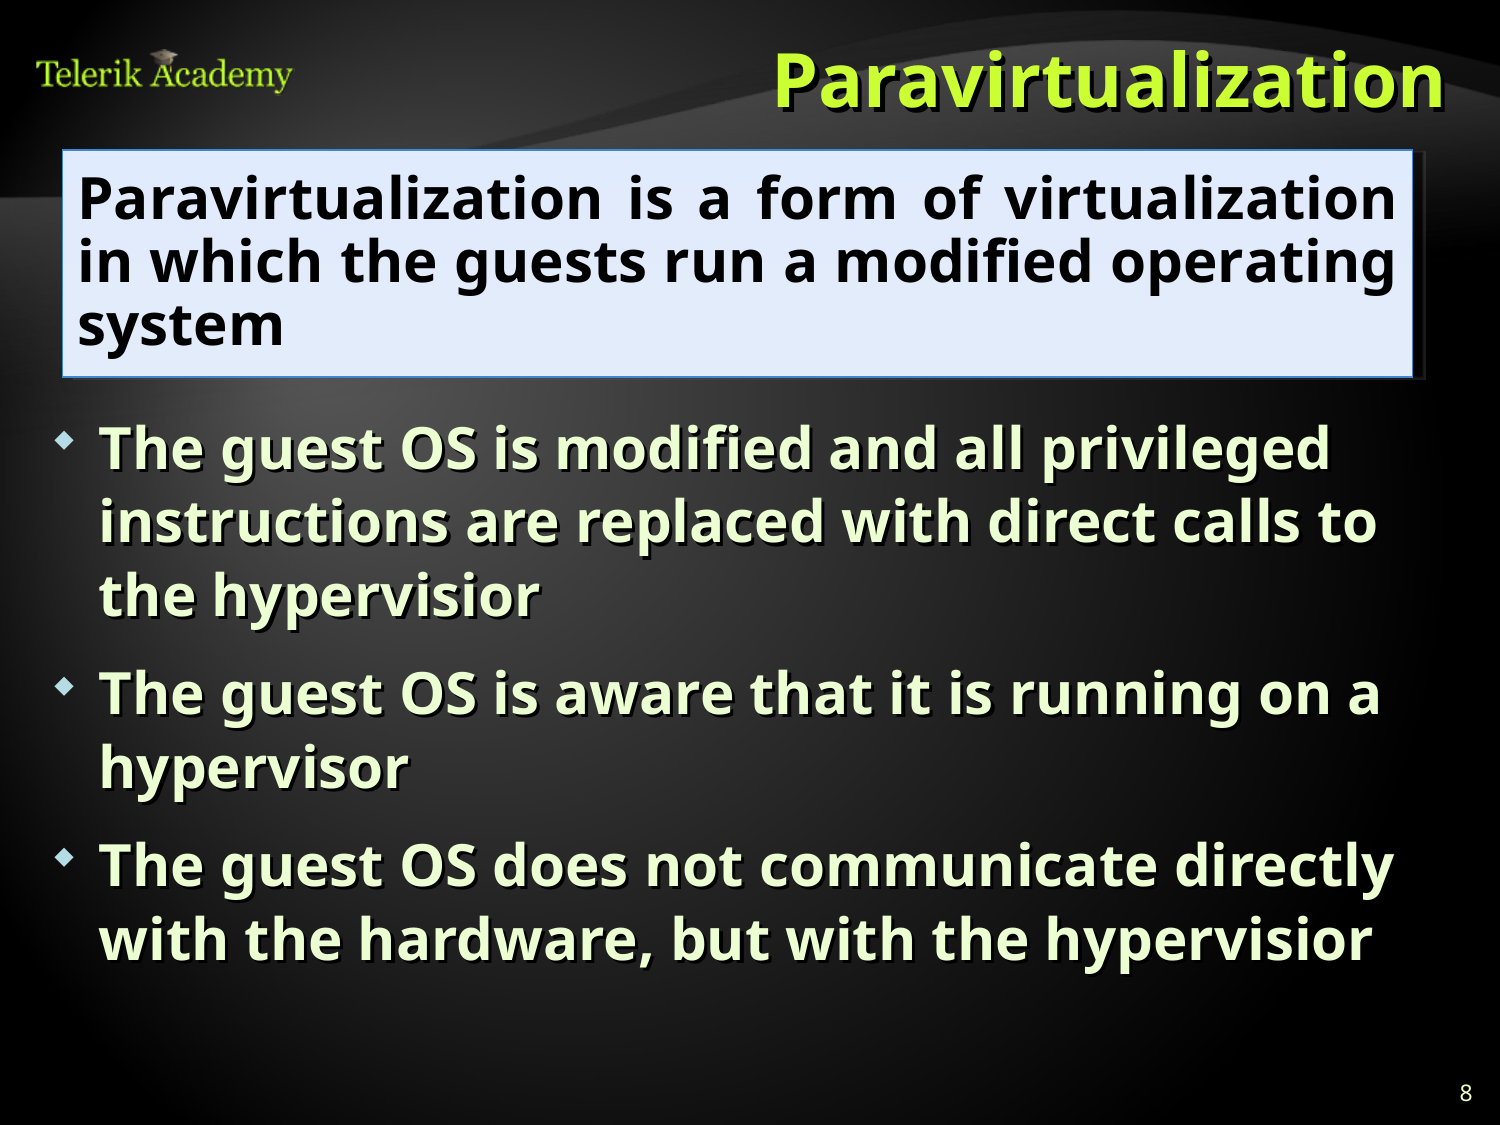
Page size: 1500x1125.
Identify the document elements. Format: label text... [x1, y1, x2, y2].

text_box <number> [1412, 1074, 1488, 1113]
title Paravirtualization [299, 12, 1463, 151]
list The guest OS is modified and all privileged instructions are replaced with direct calls to the hypervisior The guest OS is aware that it is running on a hypervisor The guest OS does not communicate directly with the hardware, but with the hypervisior [37, 399, 1463, 1101]
text_box Paravirtualization is a form of virtualization in which the guests run a modified operating system [62, 149, 1413, 377]
picture [0, 0, 1500, 1125]
